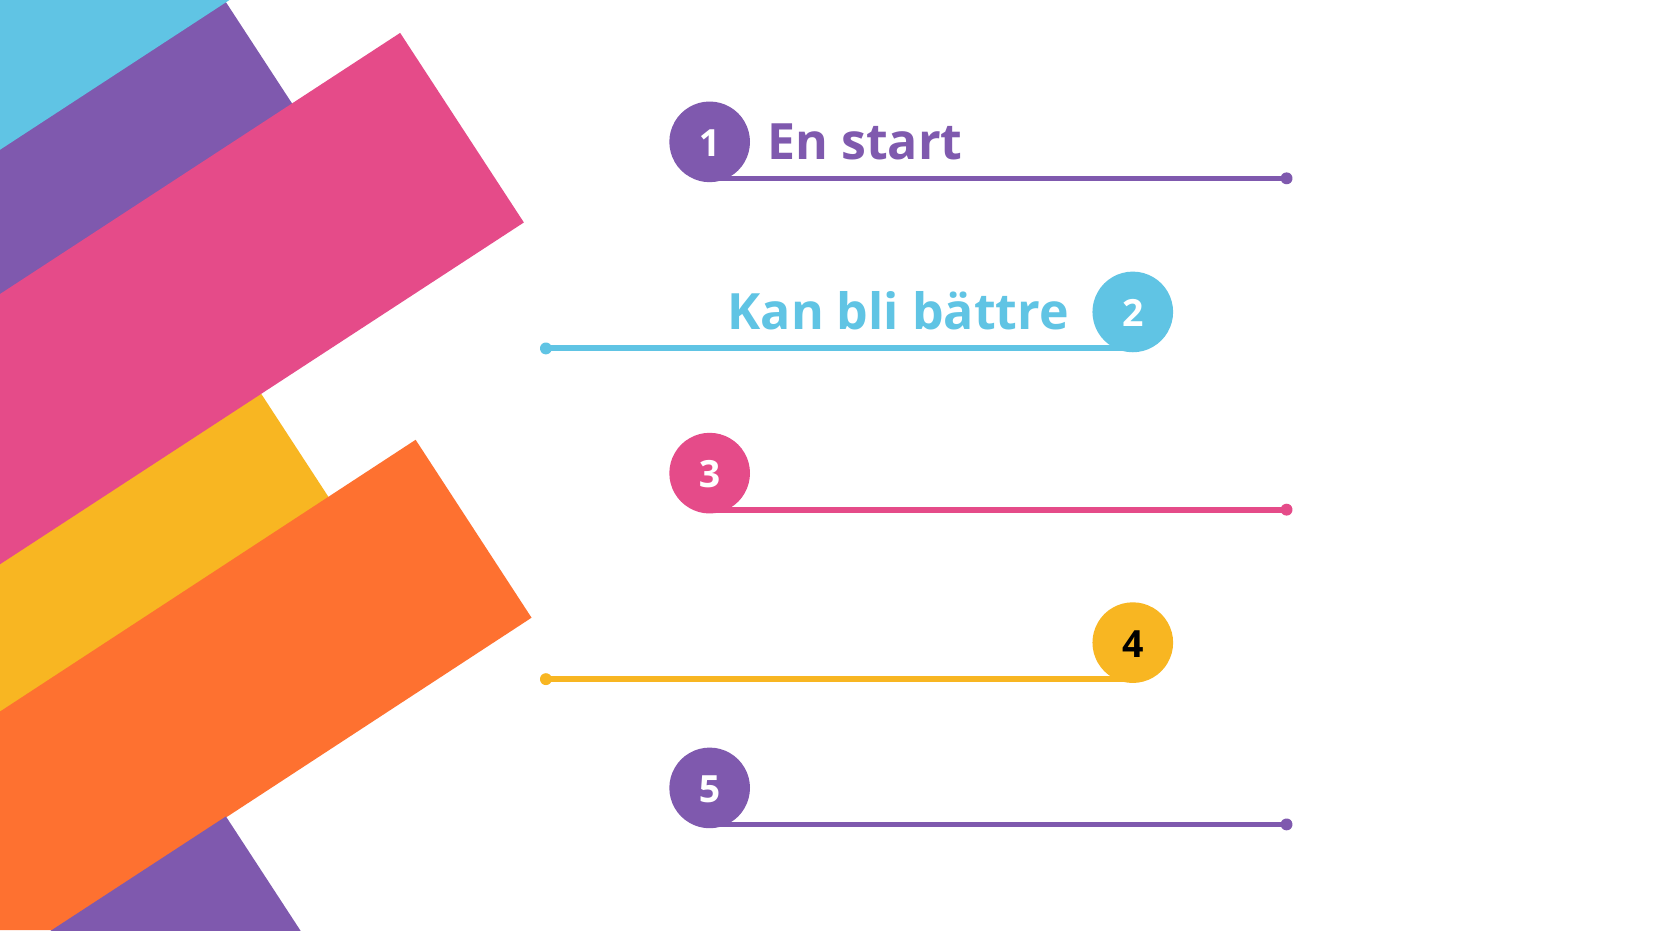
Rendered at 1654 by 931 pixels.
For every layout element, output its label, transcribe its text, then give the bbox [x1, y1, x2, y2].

text_box 1 [669, 101, 751, 183]
text_box 2 [1092, 271, 1174, 353]
subtitle En start [767, 101, 1282, 179]
text_box 5 [669, 747, 751, 829]
text_box 3 [669, 432, 751, 514]
text_box 4 [1092, 602, 1174, 683]
subtitle Kan bli bättre [555, 271, 1069, 349]
